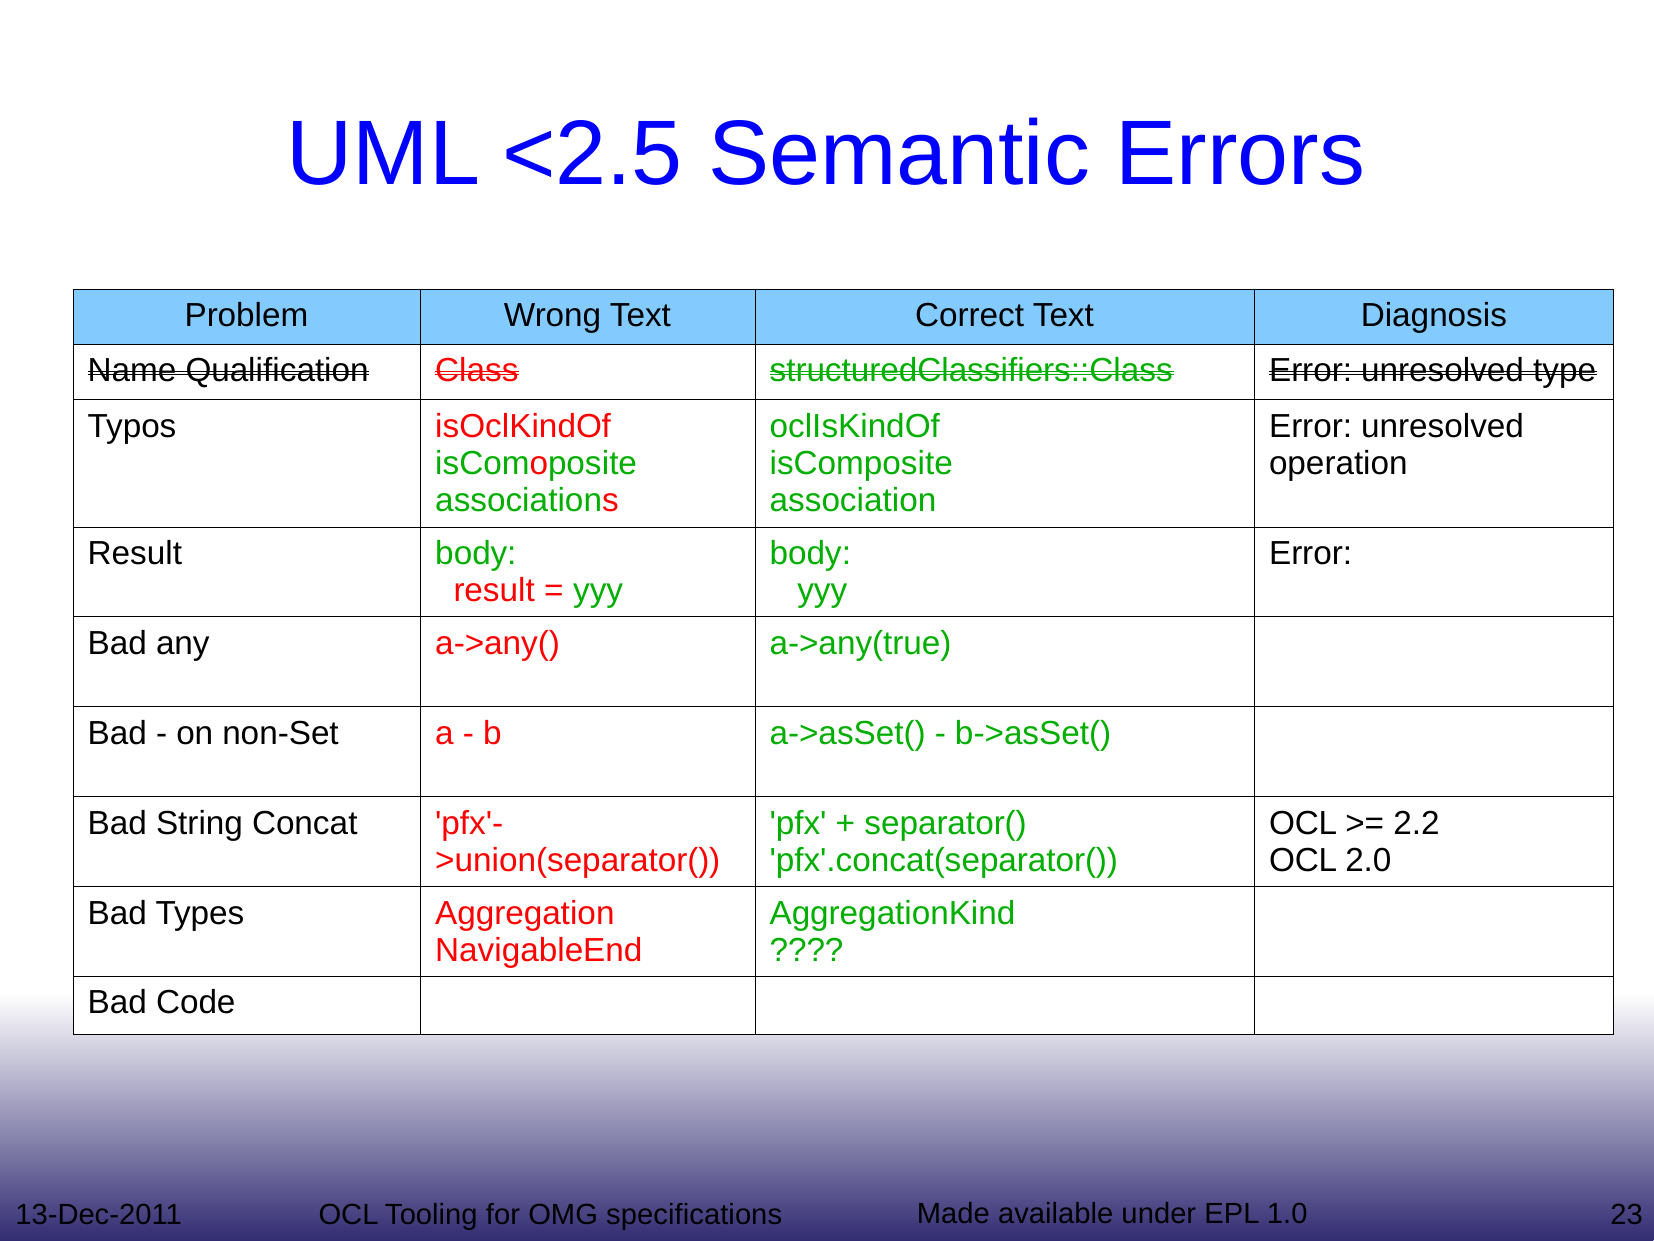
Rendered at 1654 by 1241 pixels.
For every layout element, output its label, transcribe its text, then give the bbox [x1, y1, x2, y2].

table_cell Error: unresolved type [1255, 345, 1613, 399]
table_cell Bad Code [74, 977, 420, 1034]
table_cell Bad Types [74, 887, 420, 976]
table_cell [1255, 887, 1613, 976]
table_cell AggregationKind ???? [756, 887, 1254, 976]
table_cell isOclKindOf isComoposite associations [421, 400, 755, 527]
table_cell [756, 977, 1254, 1034]
table_header Diagnosis [1255, 290, 1613, 344]
table_cell 'pfx' + separator() 'pfx'.concat(separator()) [756, 797, 1254, 886]
table_cell structuredClassifiers::Class [756, 345, 1254, 399]
table_cell Result [74, 528, 420, 616]
table_header Correct Text [756, 290, 1254, 344]
table_cell body: yyy [756, 528, 1254, 616]
table_cell [1255, 977, 1613, 1034]
table_cell Typos [74, 400, 420, 527]
table_cell a->any(true) [756, 617, 1254, 706]
table_cell Name Qualification [74, 345, 420, 399]
table_cell Error: unresolved operation [1255, 400, 1613, 527]
table_cell 'pfx'->union(separator()) [421, 797, 755, 886]
table_cell OCL >= 2.2 OCL 2.0 [1255, 797, 1613, 886]
table_cell Bad String Concat [74, 797, 420, 886]
table_cell a - b [421, 707, 755, 796]
table_header Problem [74, 290, 420, 344]
table_cell oclIsKindOf isComposite association [756, 400, 1254, 527]
table_cell body: result = yyy [421, 528, 755, 616]
table_cell Error: [1255, 528, 1613, 616]
table_cell Aggregation NavigableEnd [421, 887, 755, 976]
table_cell a->any() [421, 617, 755, 706]
table_cell [421, 977, 755, 1034]
table_cell [1255, 617, 1613, 706]
title UML <2.5 Semantic Errors [82, 49, 1571, 257]
table_header Wrong Text [421, 290, 755, 344]
table_cell a->asSet() - b->asSet() [756, 707, 1254, 796]
table_cell Bad any [74, 617, 420, 706]
table_cell Class [421, 345, 755, 399]
table_cell [1255, 707, 1613, 796]
table_cell Bad - on non-Set [74, 707, 420, 796]
